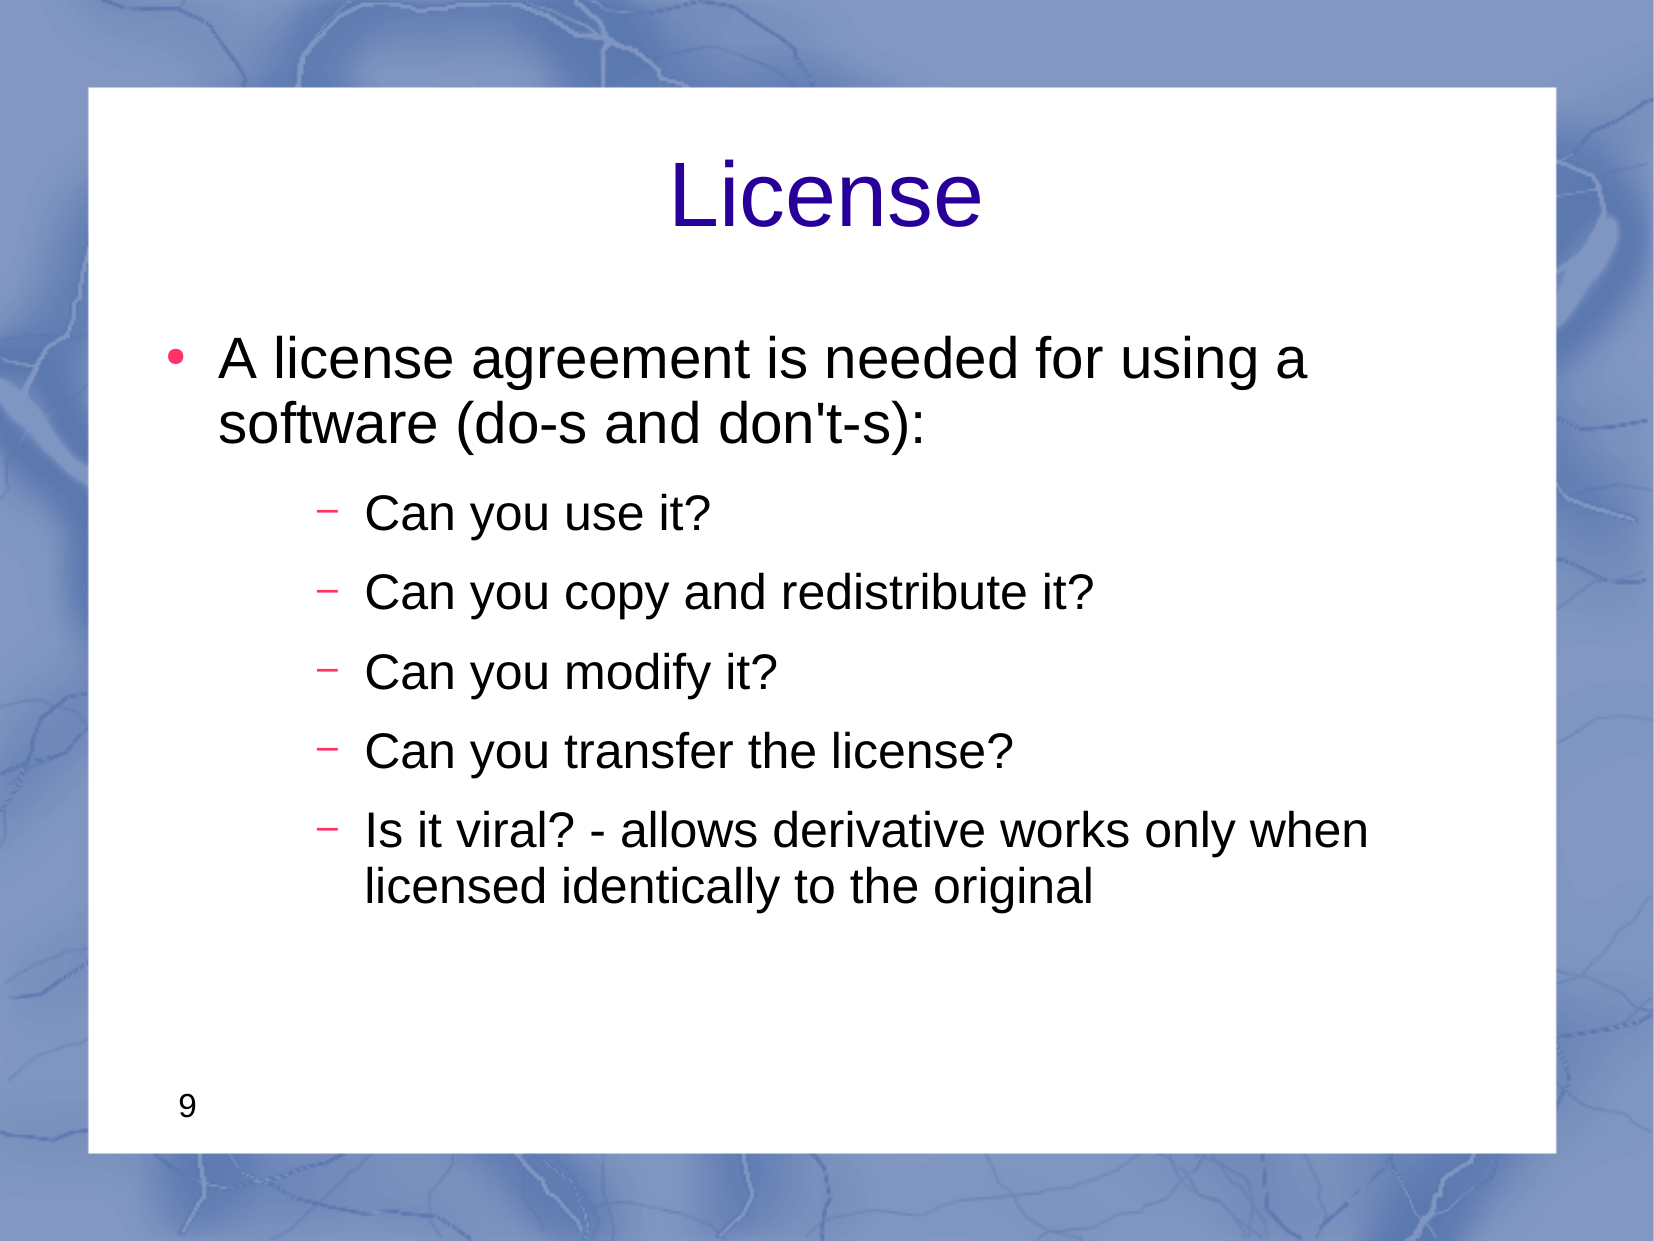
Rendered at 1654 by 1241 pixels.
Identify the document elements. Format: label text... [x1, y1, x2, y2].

title License [118, 90, 1536, 298]
picture [0, 0, 1654, 1241]
list A license agreement is needed for using a software (do-s and don't-s): Can you use it? Can you copy and redistribute it? Can you modify it? Can you transfer the license? Is it viral? - allows derivative works only when licensed identically to the original [147, 325, 1506, 1045]
